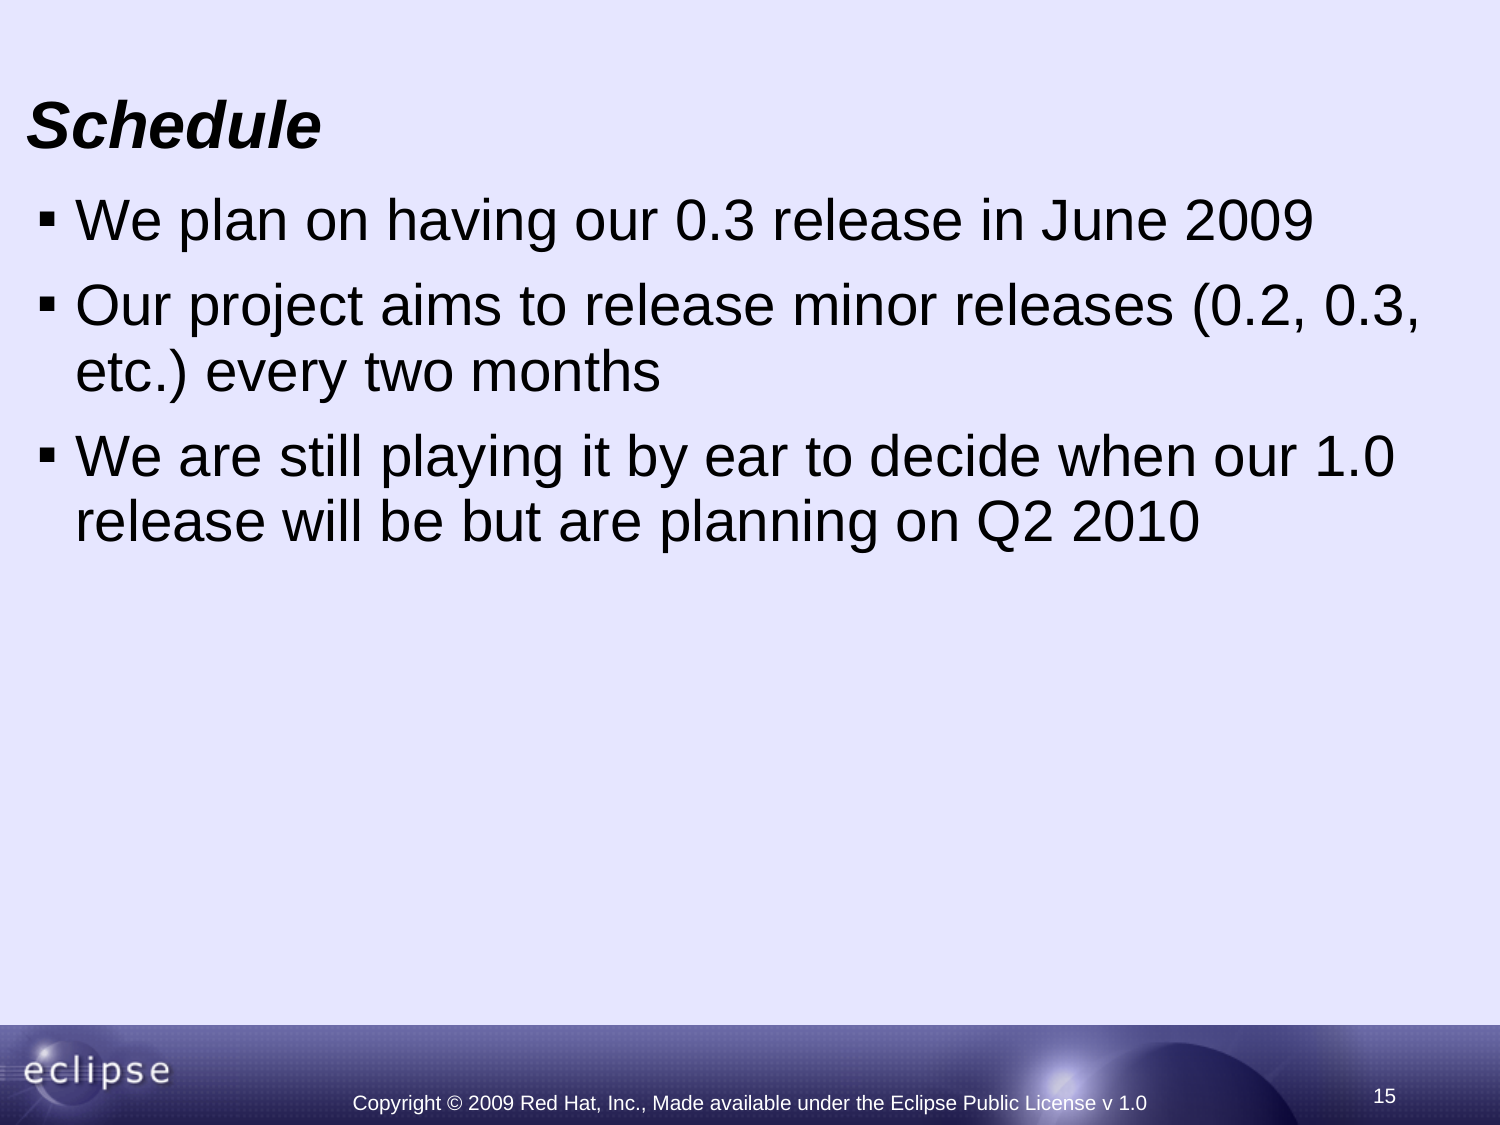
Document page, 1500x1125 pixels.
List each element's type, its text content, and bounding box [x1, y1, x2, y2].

title Schedule [26, 84, 1474, 172]
list We plan on having our 0.3 release in June 2009 Our project aims to release minor releases (0.2, 0.3, etc.) every two months We are still playing it by ear to decide when our 1.0 release will be but are planning on Q2 2010 [37, 187, 1463, 1021]
picture [0, 1025, 1500, 1125]
